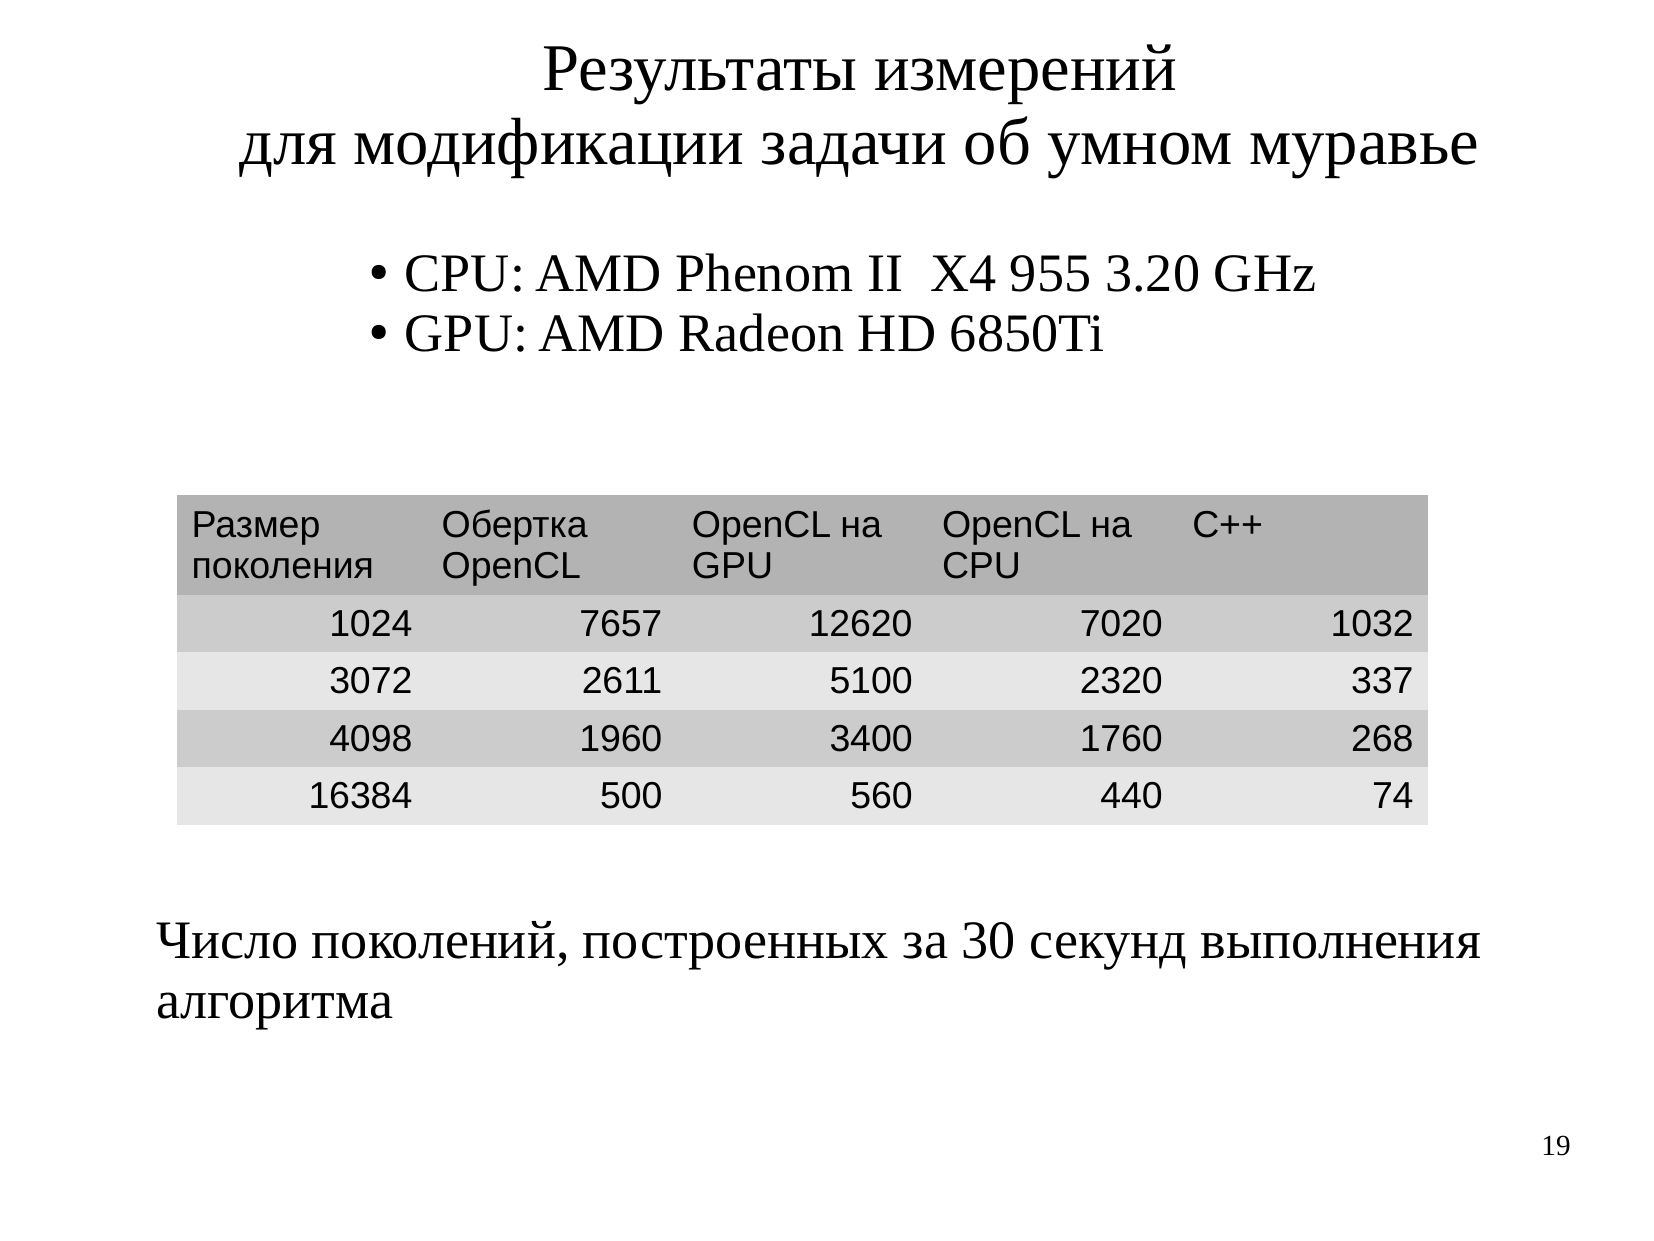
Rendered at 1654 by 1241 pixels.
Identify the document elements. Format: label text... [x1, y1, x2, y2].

table_cell 1032 [1177, 595, 1428, 652]
table_cell 4098 [177, 710, 427, 767]
table_header Обертка OpenCL [427, 495, 677, 595]
table_header OpenCL на СPU [927, 495, 1177, 595]
table_cell 1760 [927, 710, 1177, 767]
table_cell 500 [427, 767, 677, 825]
table_header OpenCL на GPU [677, 495, 927, 595]
table_cell 2320 [927, 652, 1177, 710]
text_box CPU: AMD Phenom II X4 955 3.20 GHz GPU: AMD Radeon HD 6850Ti [354, 236, 1332, 435]
table_cell 7020 [927, 595, 1177, 652]
table_cell 560 [677, 767, 927, 825]
table_cell 1960 [427, 710, 677, 767]
table_cell 337 [1177, 652, 1428, 710]
table_cell 5100 [677, 652, 927, 710]
table_header Размер поколения [177, 495, 427, 595]
table_cell 1024 [177, 595, 427, 652]
table_cell 268 [1177, 710, 1428, 767]
table_header C++ [1177, 495, 1428, 595]
table_cell 3072 [177, 652, 427, 710]
table_cell 74 [1177, 767, 1428, 825]
table_cell 16384 [177, 767, 427, 825]
table_cell 12620 [677, 595, 927, 652]
table_cell 2611 [427, 652, 677, 710]
text_box Число поколений, построенных за 30 секунд выполнения алгоритма [141, 902, 1512, 1040]
table_cell 7657 [427, 595, 677, 652]
table_cell 3400 [677, 710, 927, 767]
text_box Результаты измерений для модификации задачи об умном муравье [224, 23, 1497, 187]
table_cell 440 [927, 767, 1177, 825]
